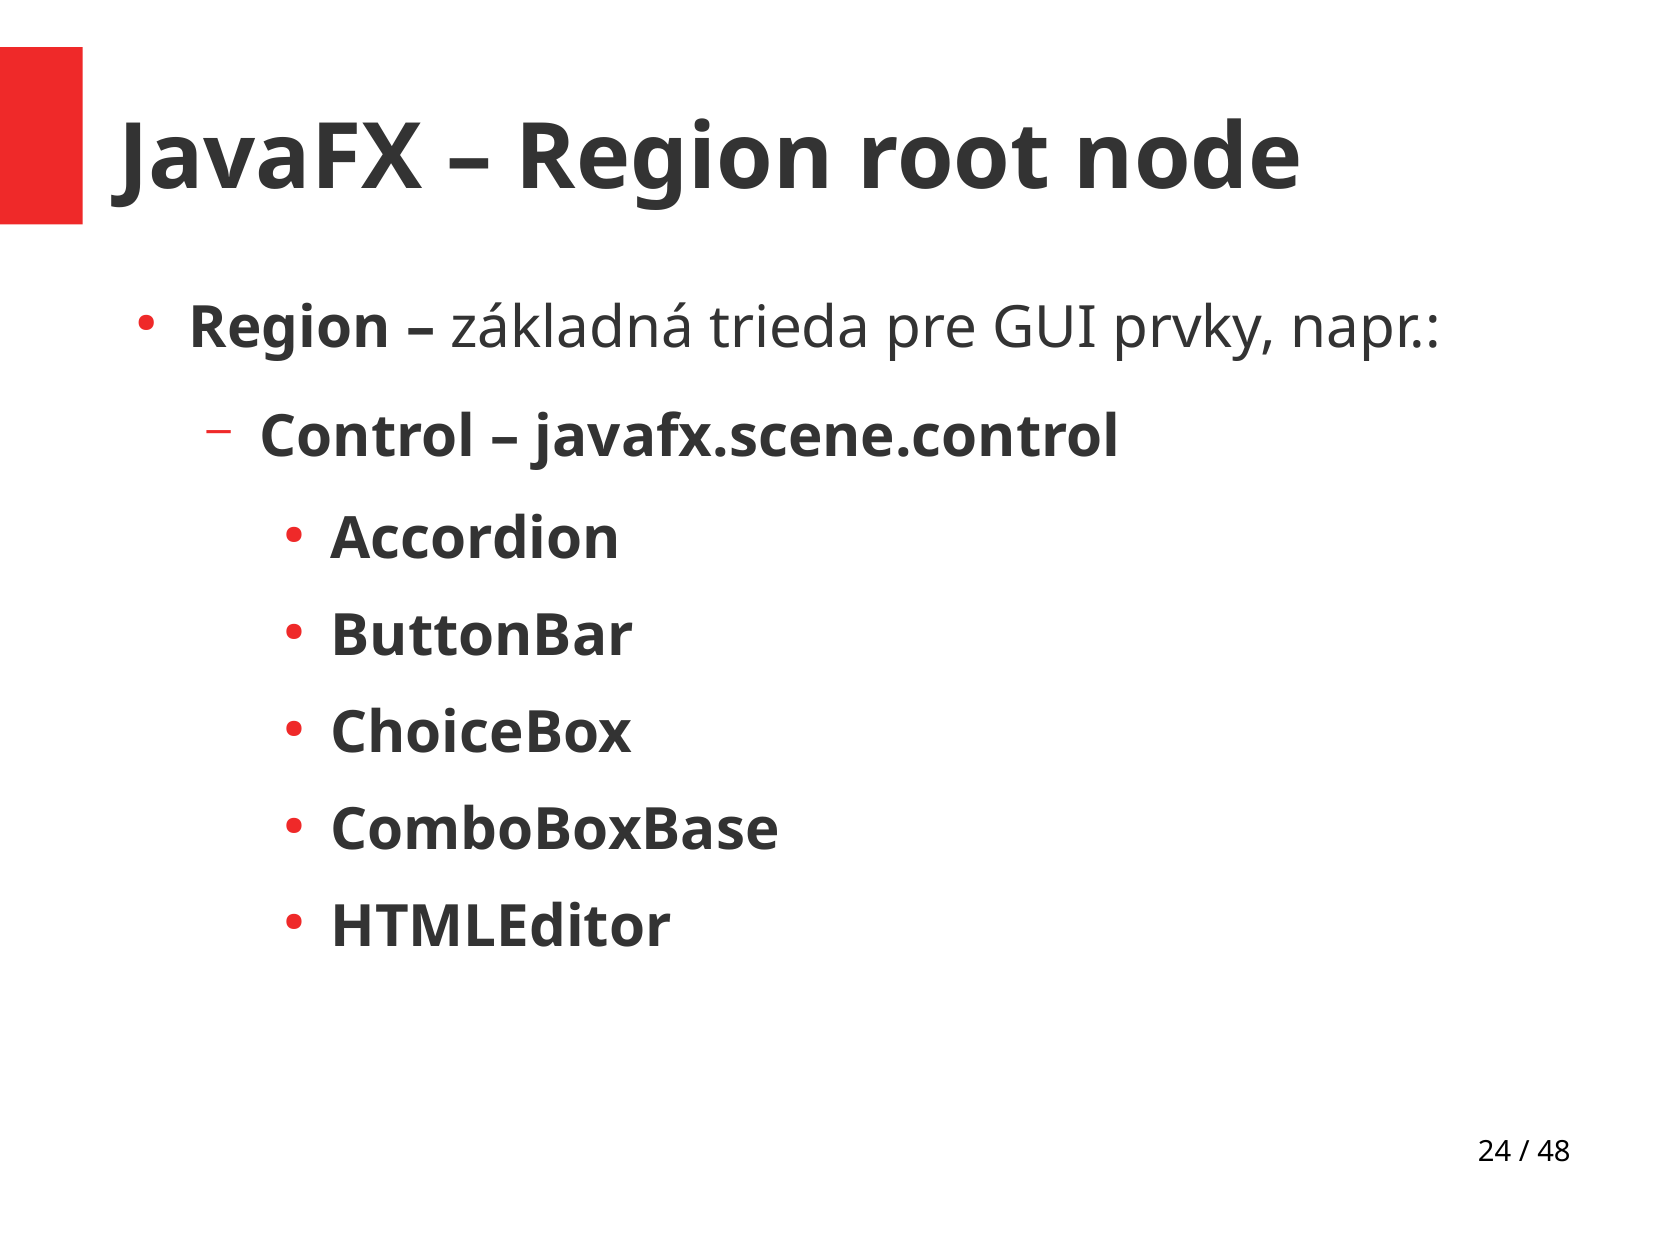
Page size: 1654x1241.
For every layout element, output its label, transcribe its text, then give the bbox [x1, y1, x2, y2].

title JavaFX – Region root node [118, 49, 1571, 257]
list Region – základná trieda pre GUI prvky, napr.: Control – javafx.scene.control Accordion ButtonBar ChoiceBox ComboBoxBase HTMLEditor [118, 285, 1536, 1005]
